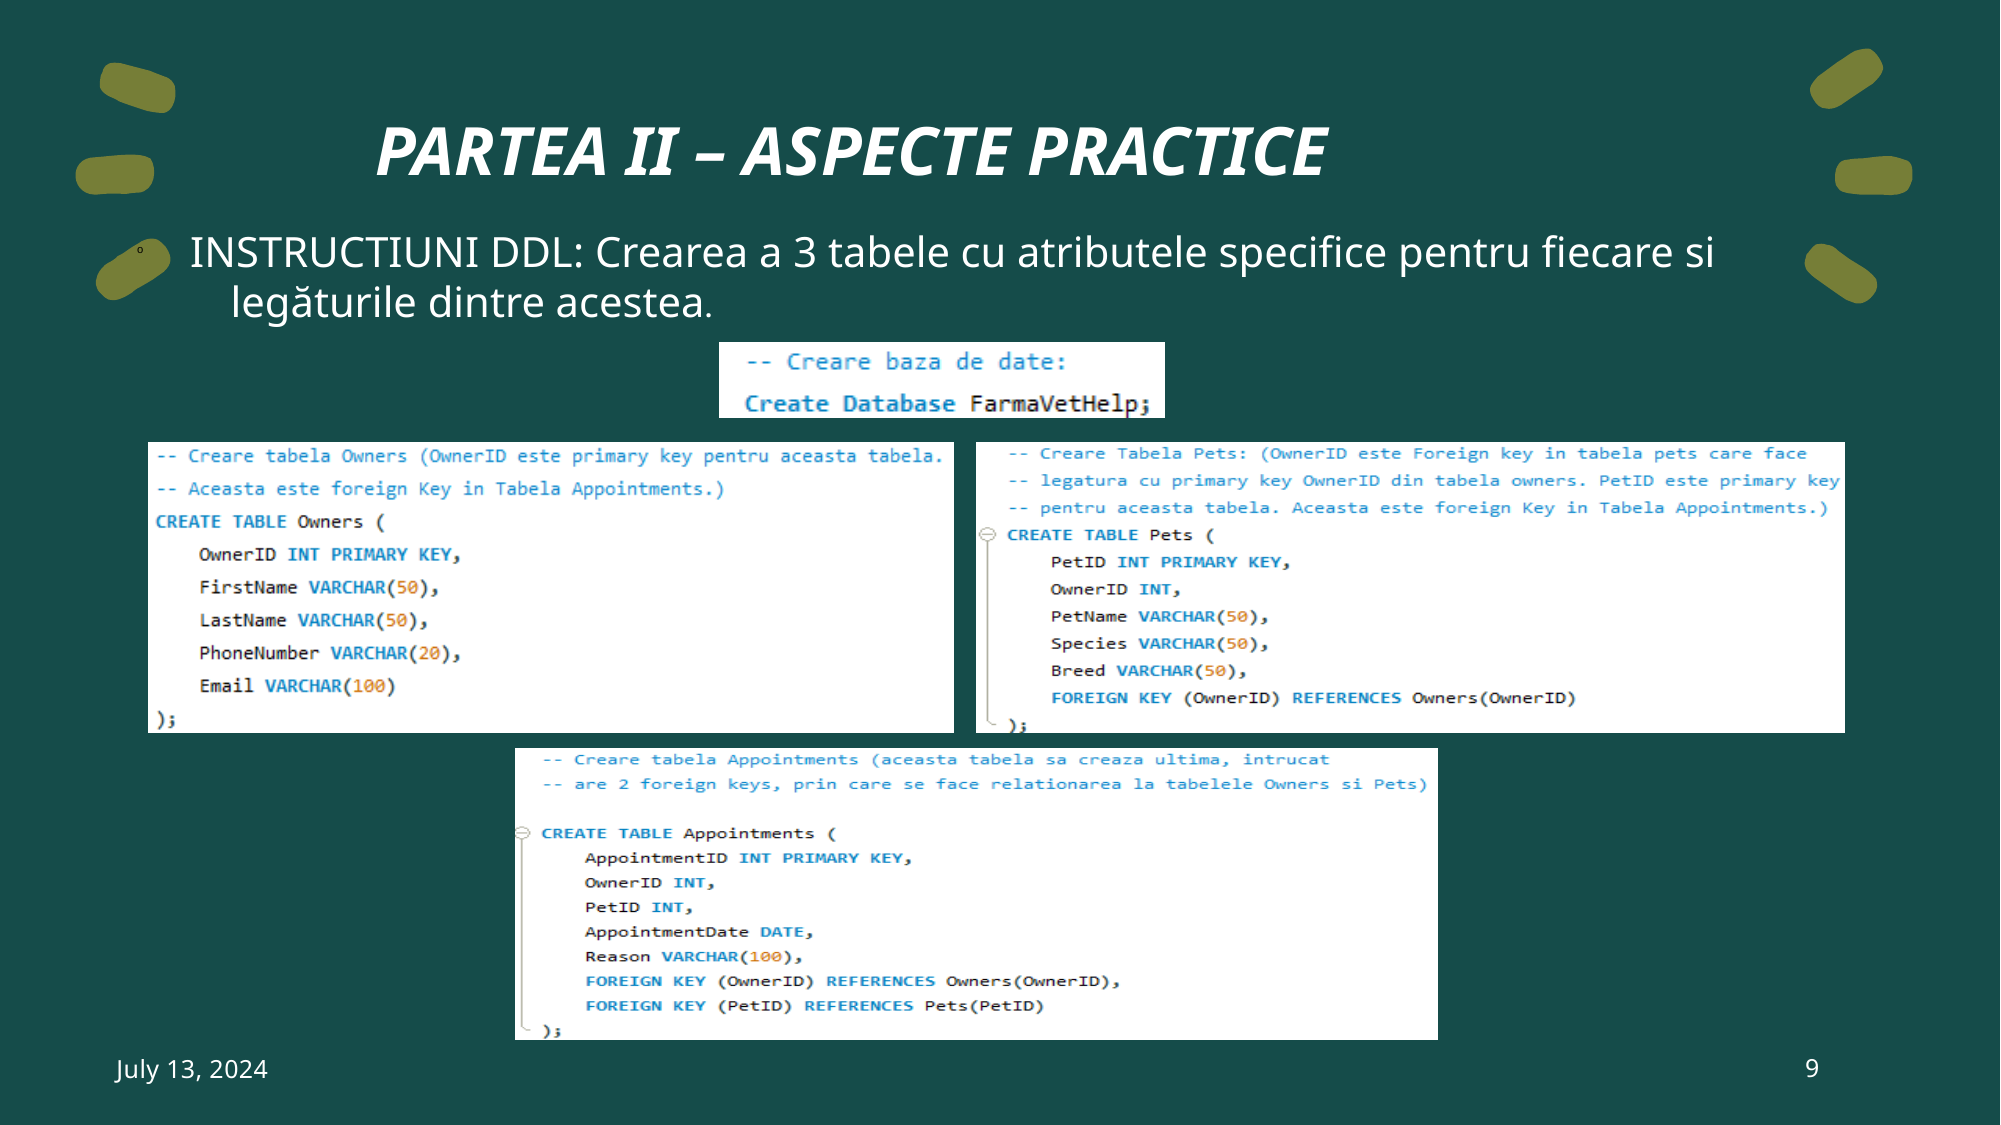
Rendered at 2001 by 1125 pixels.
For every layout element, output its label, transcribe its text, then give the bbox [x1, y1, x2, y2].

text_box INSTRUCTIUNI DDL: Crearea a 3 tabele cu atributele specifice pentru fiecare si legăturile dintre acestea. [121, 218, 1806, 335]
picture [976, 442, 1845, 733]
picture [719, 342, 1165, 418]
picture [148, 442, 954, 733]
title PARTEA II – ASPECTE PRACTICE [118, 101, 1879, 198]
text_box [1805, 1006, 2000, 1125]
picture [515, 748, 1438, 1040]
text_box July 13, 2024 [116, 1006, 466, 1125]
